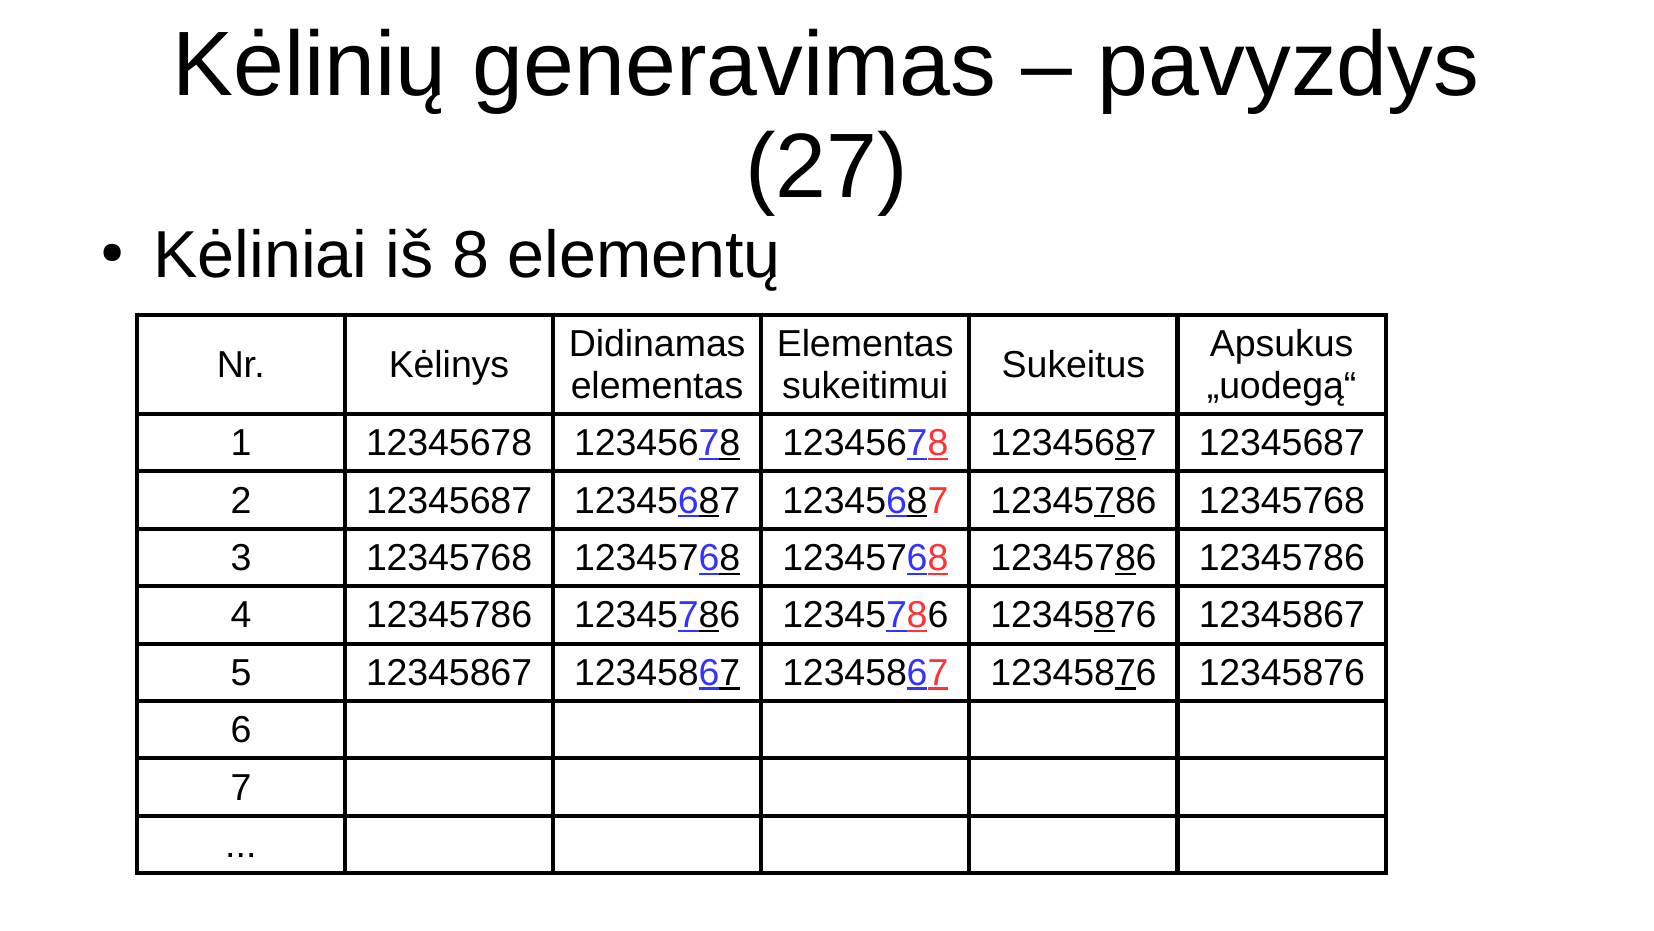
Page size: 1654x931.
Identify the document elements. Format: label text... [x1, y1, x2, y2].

table_cell [1180, 760, 1384, 814]
table_cell 12345867 [1180, 588, 1384, 642]
table_header Elementas sukeitimui [763, 317, 967, 412]
table_header Kėlinys [347, 317, 551, 412]
table_cell 12345687 [1180, 416, 1384, 469]
table_cell 4 [139, 588, 343, 642]
table_cell 12345768 [347, 531, 551, 584]
title Kėlinių generavimas – pavyzdys (27) [82, 12, 1571, 217]
table_header Apsukus „uodegą“ [1180, 317, 1384, 412]
table_cell 3 [139, 531, 343, 584]
table_cell 2 [139, 473, 343, 527]
table_cell 12345867 [555, 646, 759, 699]
table_cell [971, 760, 1175, 814]
table_cell [763, 760, 967, 814]
table_header Didinamas elementas [555, 317, 759, 412]
table_cell 12345876 [971, 588, 1175, 642]
table_cell 12345867 [347, 646, 551, 699]
table_cell [763, 703, 967, 756]
table_cell 5 [139, 646, 343, 699]
table_cell 12345786 [347, 588, 551, 642]
table_cell [971, 703, 1175, 756]
table_cell 1 [139, 416, 343, 469]
table_cell 12345876 [971, 646, 1175, 699]
table_cell [347, 703, 551, 756]
table_cell 12345678 [347, 416, 551, 469]
table_header Sukeitus [971, 317, 1175, 412]
table_cell [347, 818, 551, 871]
table_cell 12345678 [763, 416, 967, 469]
table_cell 12345768 [763, 531, 967, 584]
table_cell ... [139, 818, 343, 871]
table_cell 12345768 [1180, 473, 1384, 527]
table_cell 12345786 [555, 588, 759, 642]
table_cell 12345678 [555, 416, 759, 469]
table_cell 12345768 [555, 531, 759, 584]
table_cell [555, 703, 759, 756]
table_cell [555, 760, 759, 814]
table_cell [1180, 703, 1384, 756]
table_cell [763, 818, 967, 871]
table_header Nr. [139, 317, 343, 412]
table_cell 6 [139, 703, 343, 756]
table_cell [347, 760, 551, 814]
table_cell 12345687 [971, 416, 1175, 469]
table_cell [555, 818, 759, 871]
table_cell [971, 818, 1175, 871]
table_cell 12345867 [763, 646, 967, 699]
table_cell 7 [139, 760, 343, 814]
list Kėliniai iš 8 elementų [82, 217, 1571, 757]
table_cell 12345786 [763, 588, 967, 642]
table_cell 12345786 [1180, 531, 1384, 584]
table_cell 12345687 [763, 473, 967, 527]
table_cell 12345687 [555, 473, 759, 527]
table_cell [1180, 818, 1384, 871]
table_cell 12345687 [347, 473, 551, 527]
table_cell 12345876 [1180, 646, 1384, 699]
table_cell 12345786 [971, 473, 1175, 527]
table_cell 12345786 [971, 531, 1175, 584]
